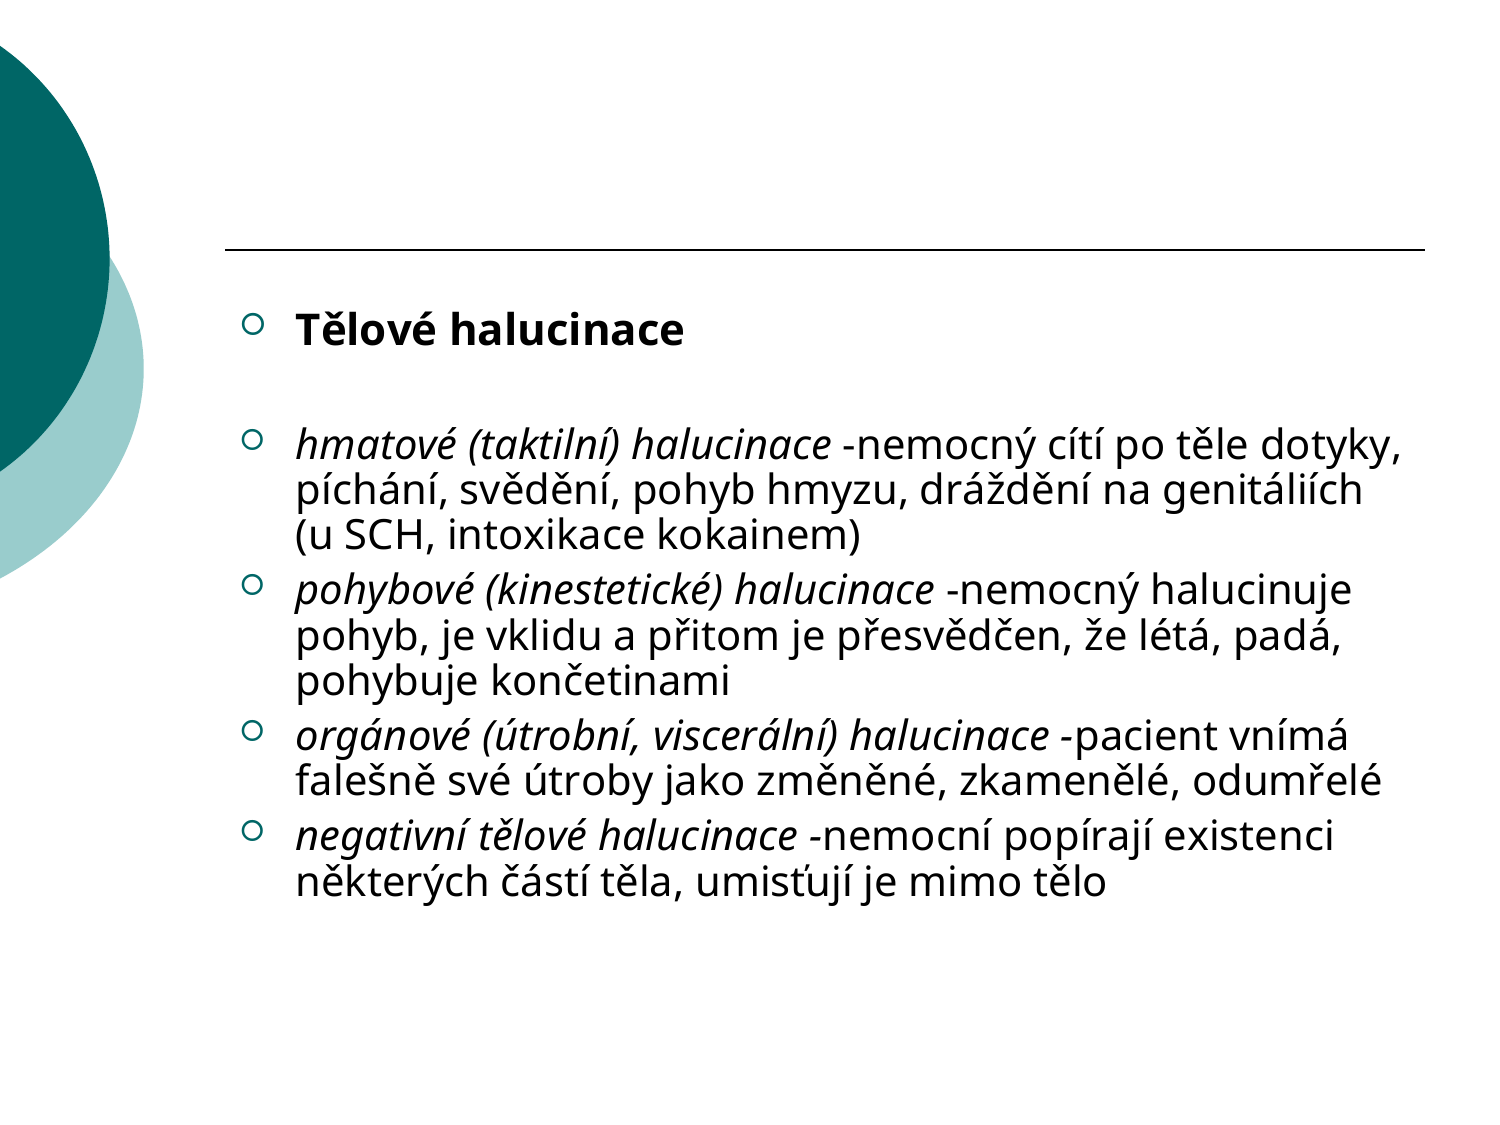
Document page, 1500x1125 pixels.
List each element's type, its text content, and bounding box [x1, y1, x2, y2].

list Tělové halucinace hmatové (taktilní) halucinace -nemocný cítí po těle dotyky, píchání, svědění, pohyb hmyzu, dráždění na genitáliích (u SCH, intoxikace kokainem) pohybové (kinestetické) halucinace -nemocný halucinuje pohyb, je vklidu a přitom je přesvědčen, že létá, padá, pohybuje končetinami orgánové (útrobní, viscerální) halucinace -pacient vnímá falešně své útroby jako změněné, zkamenělé, odumřelé negativní tělové halucinace -nemocní popírají existenci některých částí těla, umisťují je mimo tělo [224, 299, 1425, 975]
